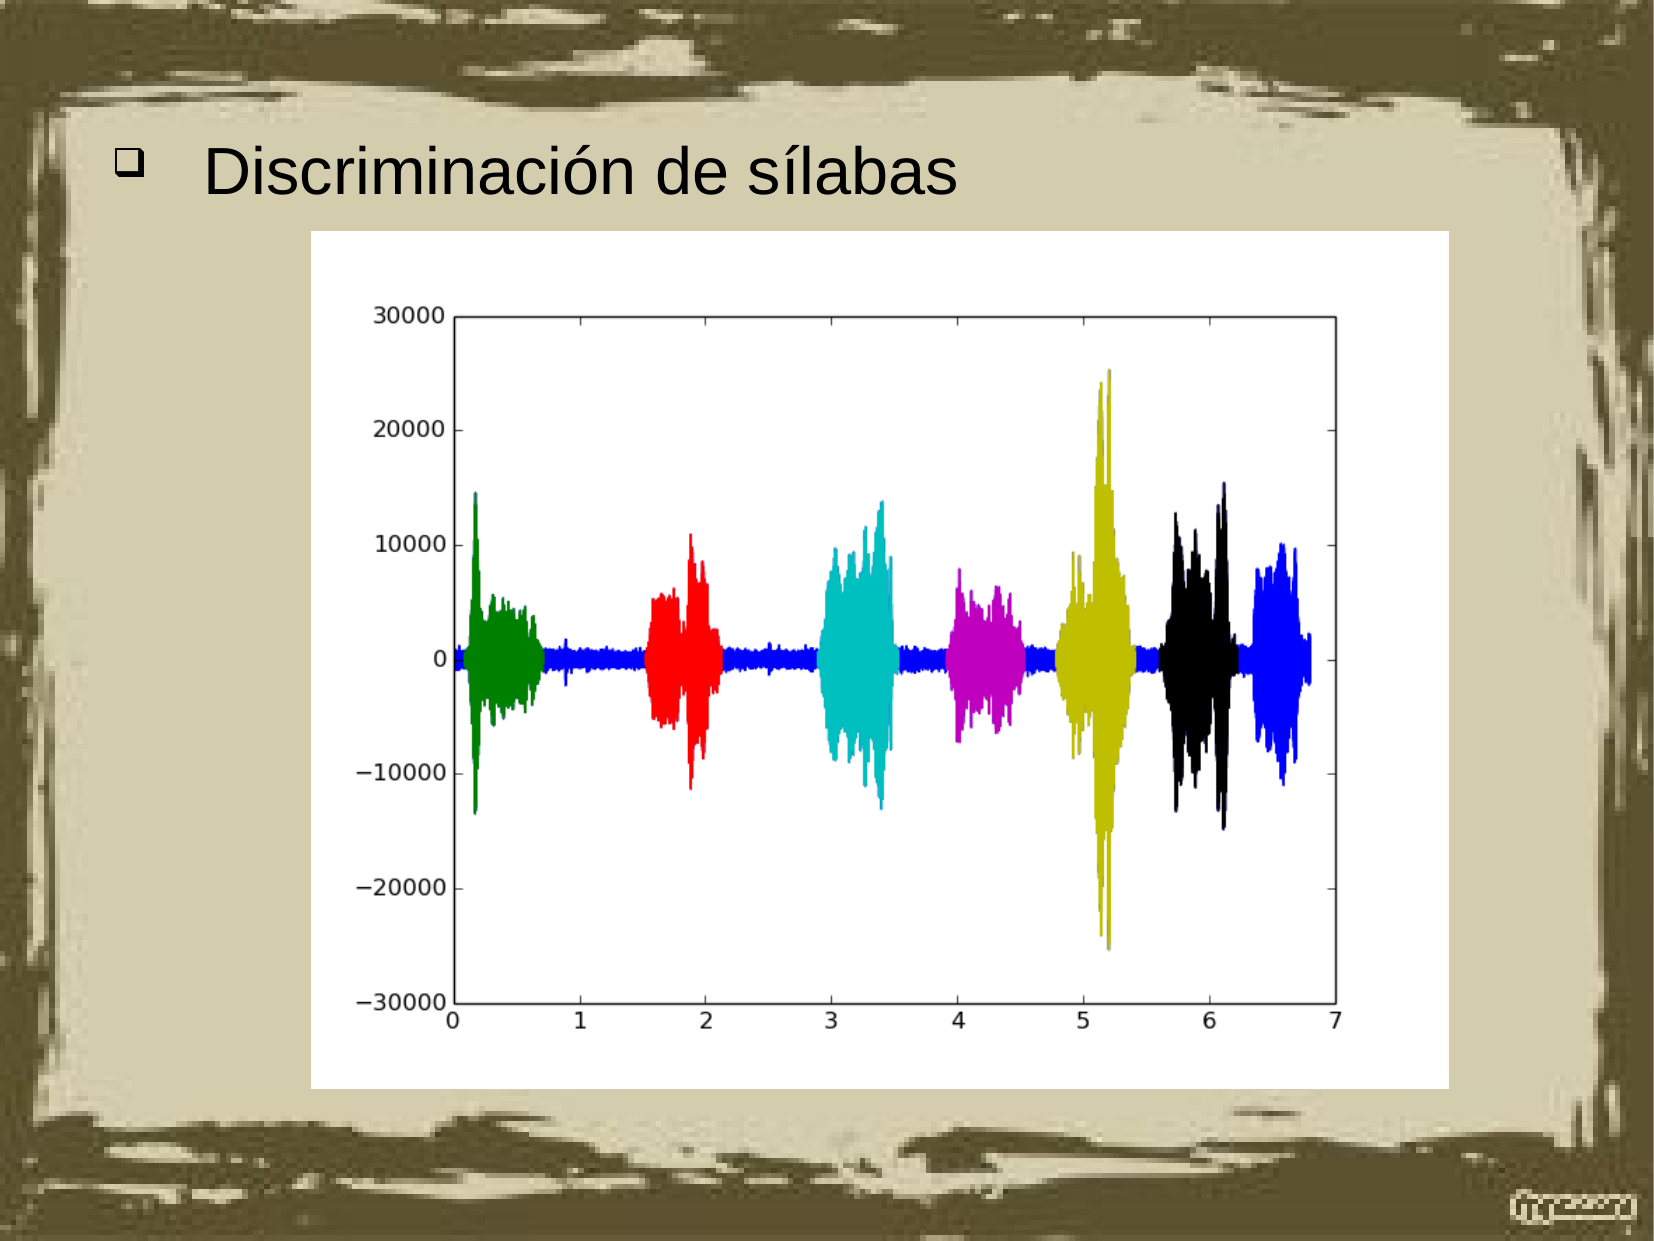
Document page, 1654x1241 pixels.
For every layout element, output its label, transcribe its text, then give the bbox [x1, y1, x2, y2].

picture [0, 0, 1654, 1241]
text_box Discriminación de sílabas [111, 127, 1601, 848]
